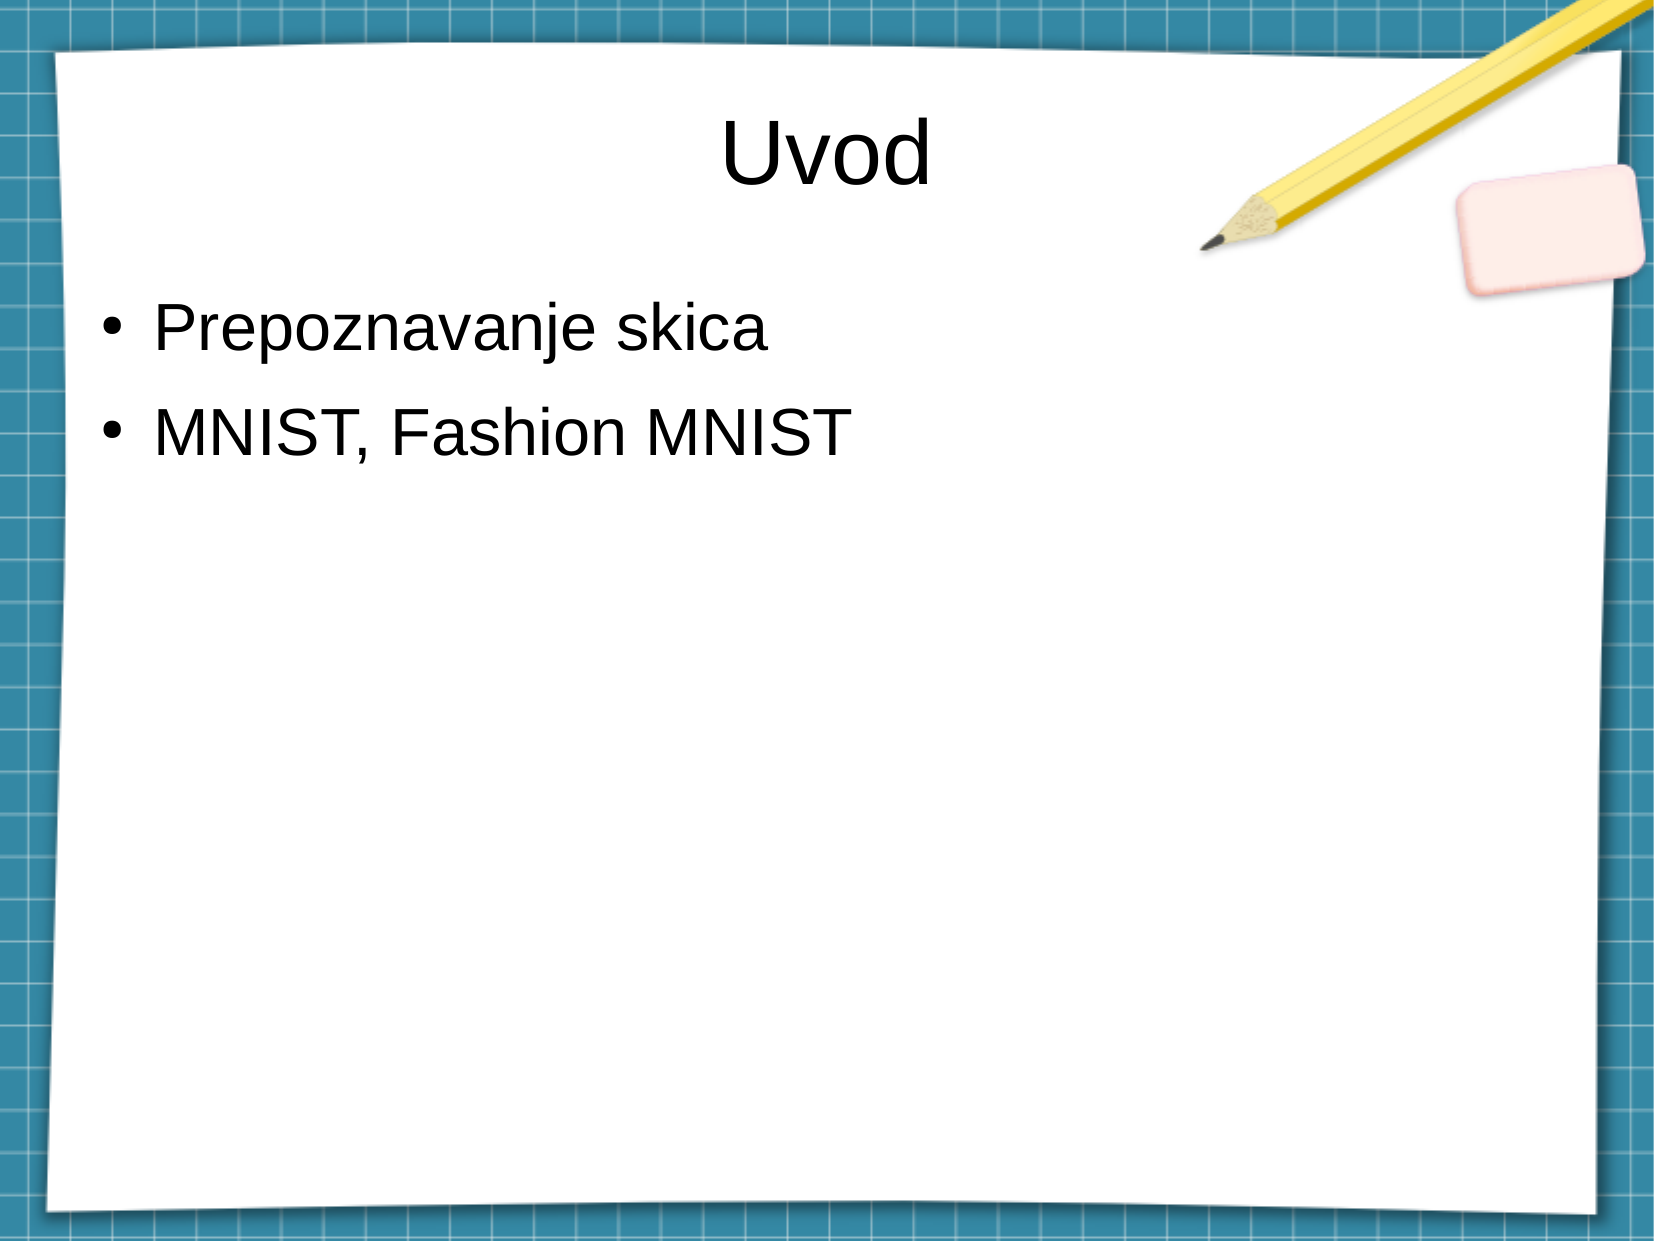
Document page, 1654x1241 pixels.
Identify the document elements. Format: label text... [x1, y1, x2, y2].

list Prepoznavanje skica MNIST, Fashion MNIST [82, 290, 1571, 1010]
title Uvod [82, 49, 1571, 257]
picture [0, 0, 1654, 1241]
